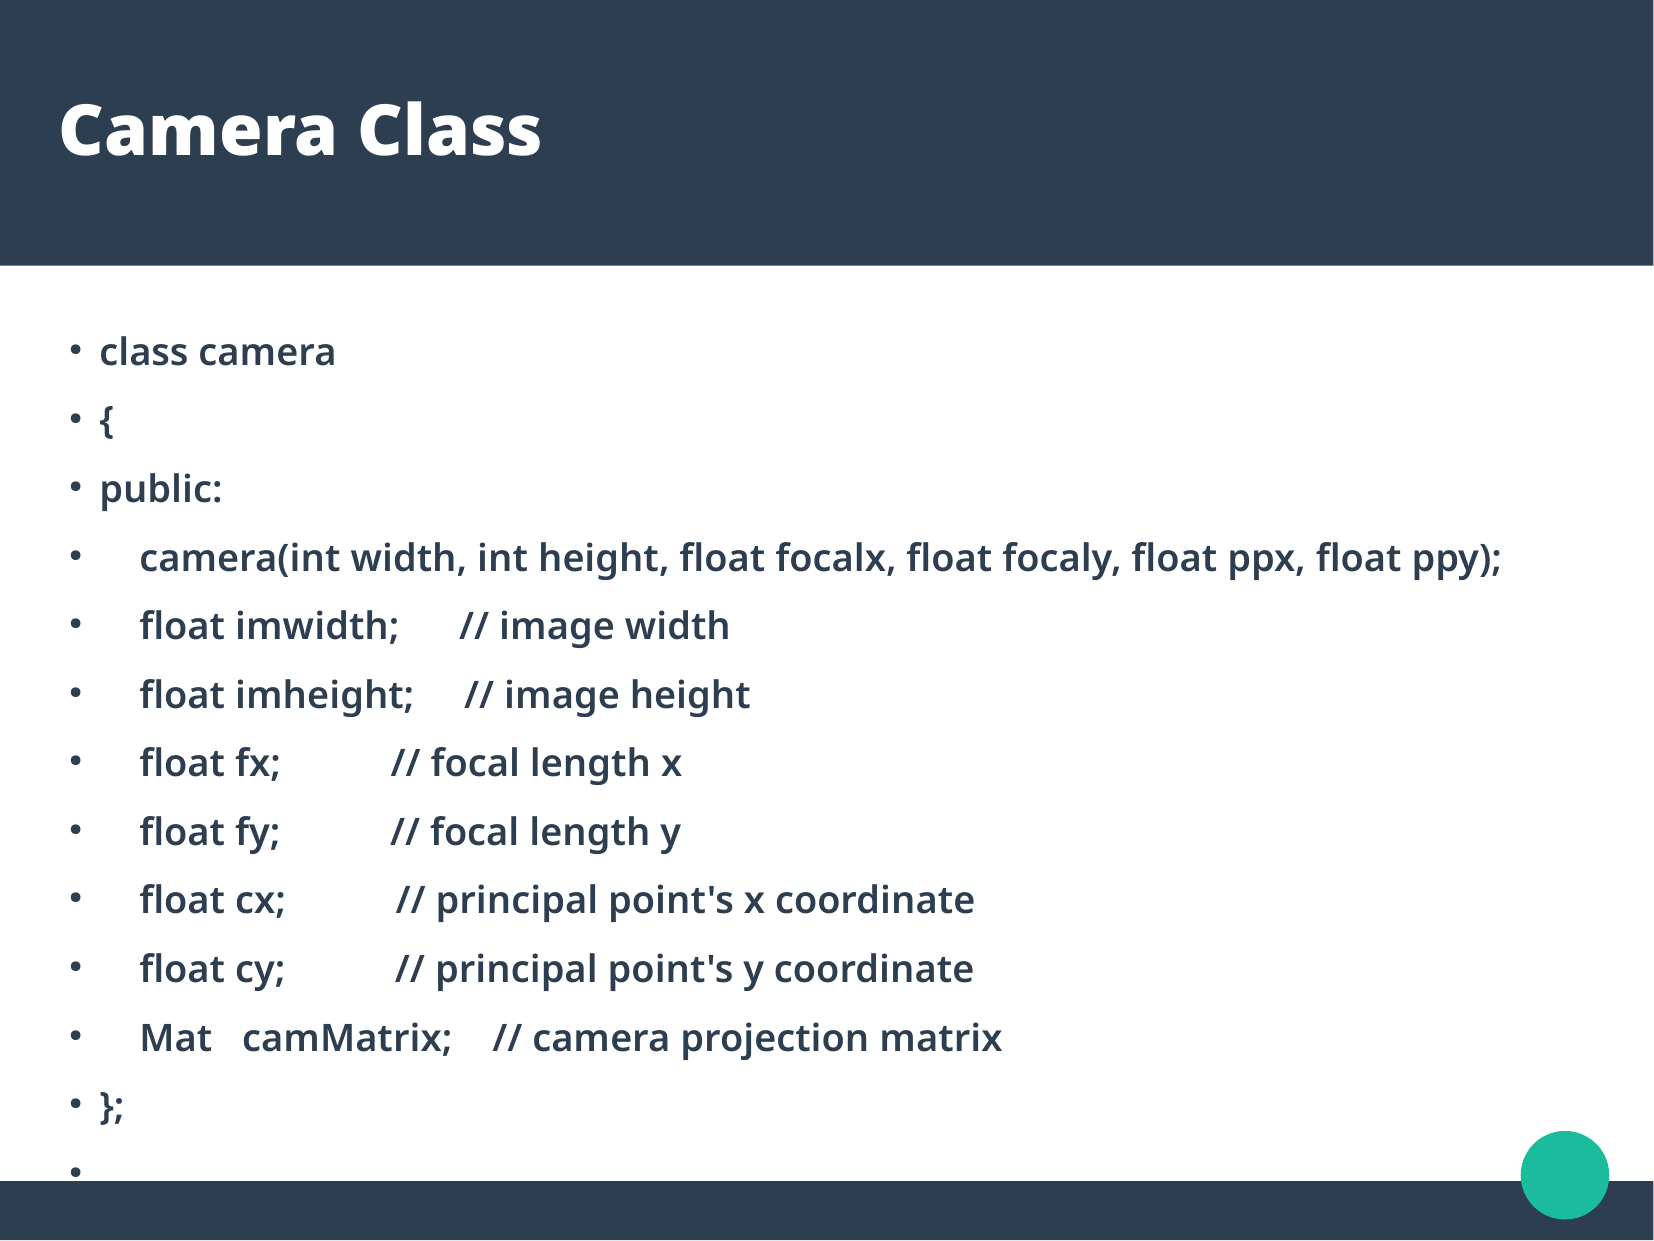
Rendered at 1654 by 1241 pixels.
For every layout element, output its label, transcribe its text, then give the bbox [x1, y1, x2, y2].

list class camera { public: camera(int width, int height, float focalx, float focaly, float ppx, float ppy); float imwidth; // image width float imheight; // image height float fx; // focal length x float fy; // focal length y float cx; // principal point's x coordinate float cy; // principal point's y coordinate Mat camMatrix; // camera projection matrix }; [59, 324, 1595, 1152]
title Camera Class [59, 49, 1595, 207]
